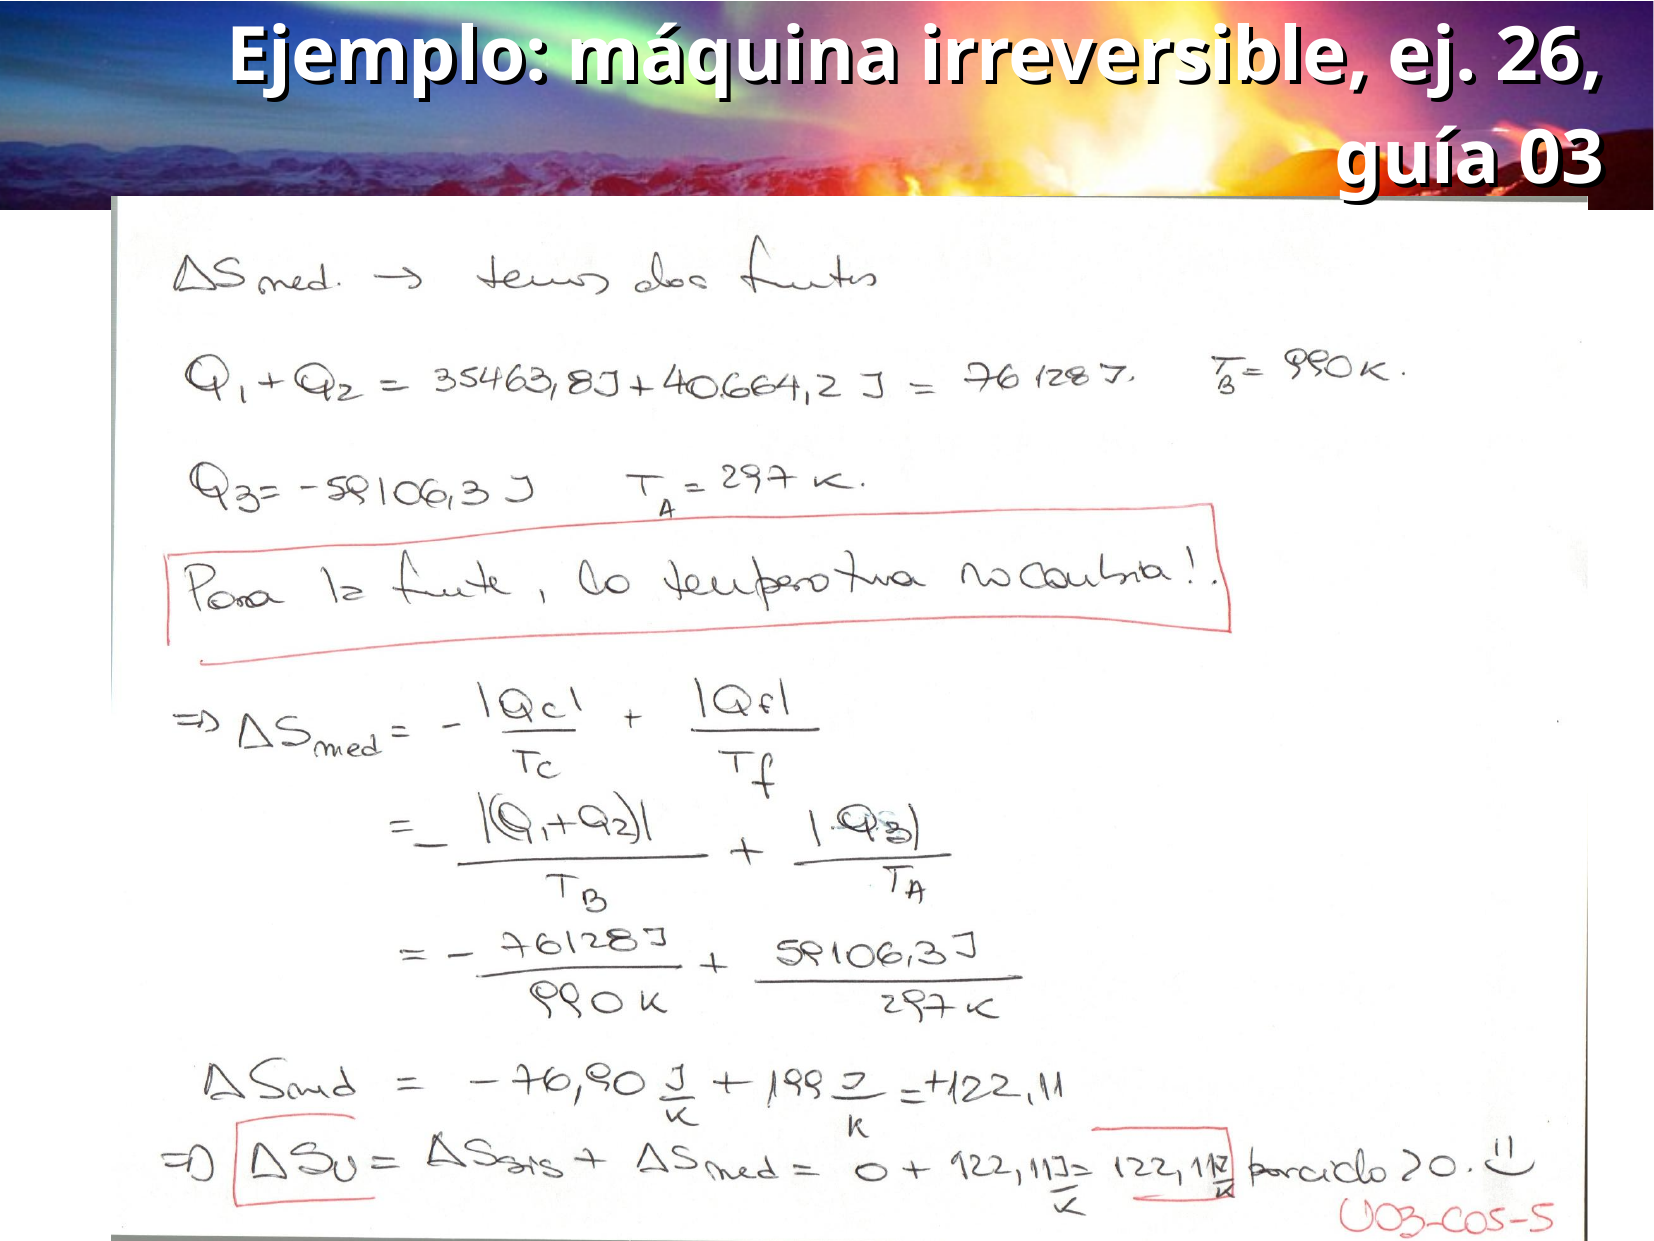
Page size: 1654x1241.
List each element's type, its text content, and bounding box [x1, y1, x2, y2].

picture [0, 1, 1654, 1241]
title Ejemplo: máquina irreversible, ej. 26, guía 03 [45, 15, 1606, 191]
